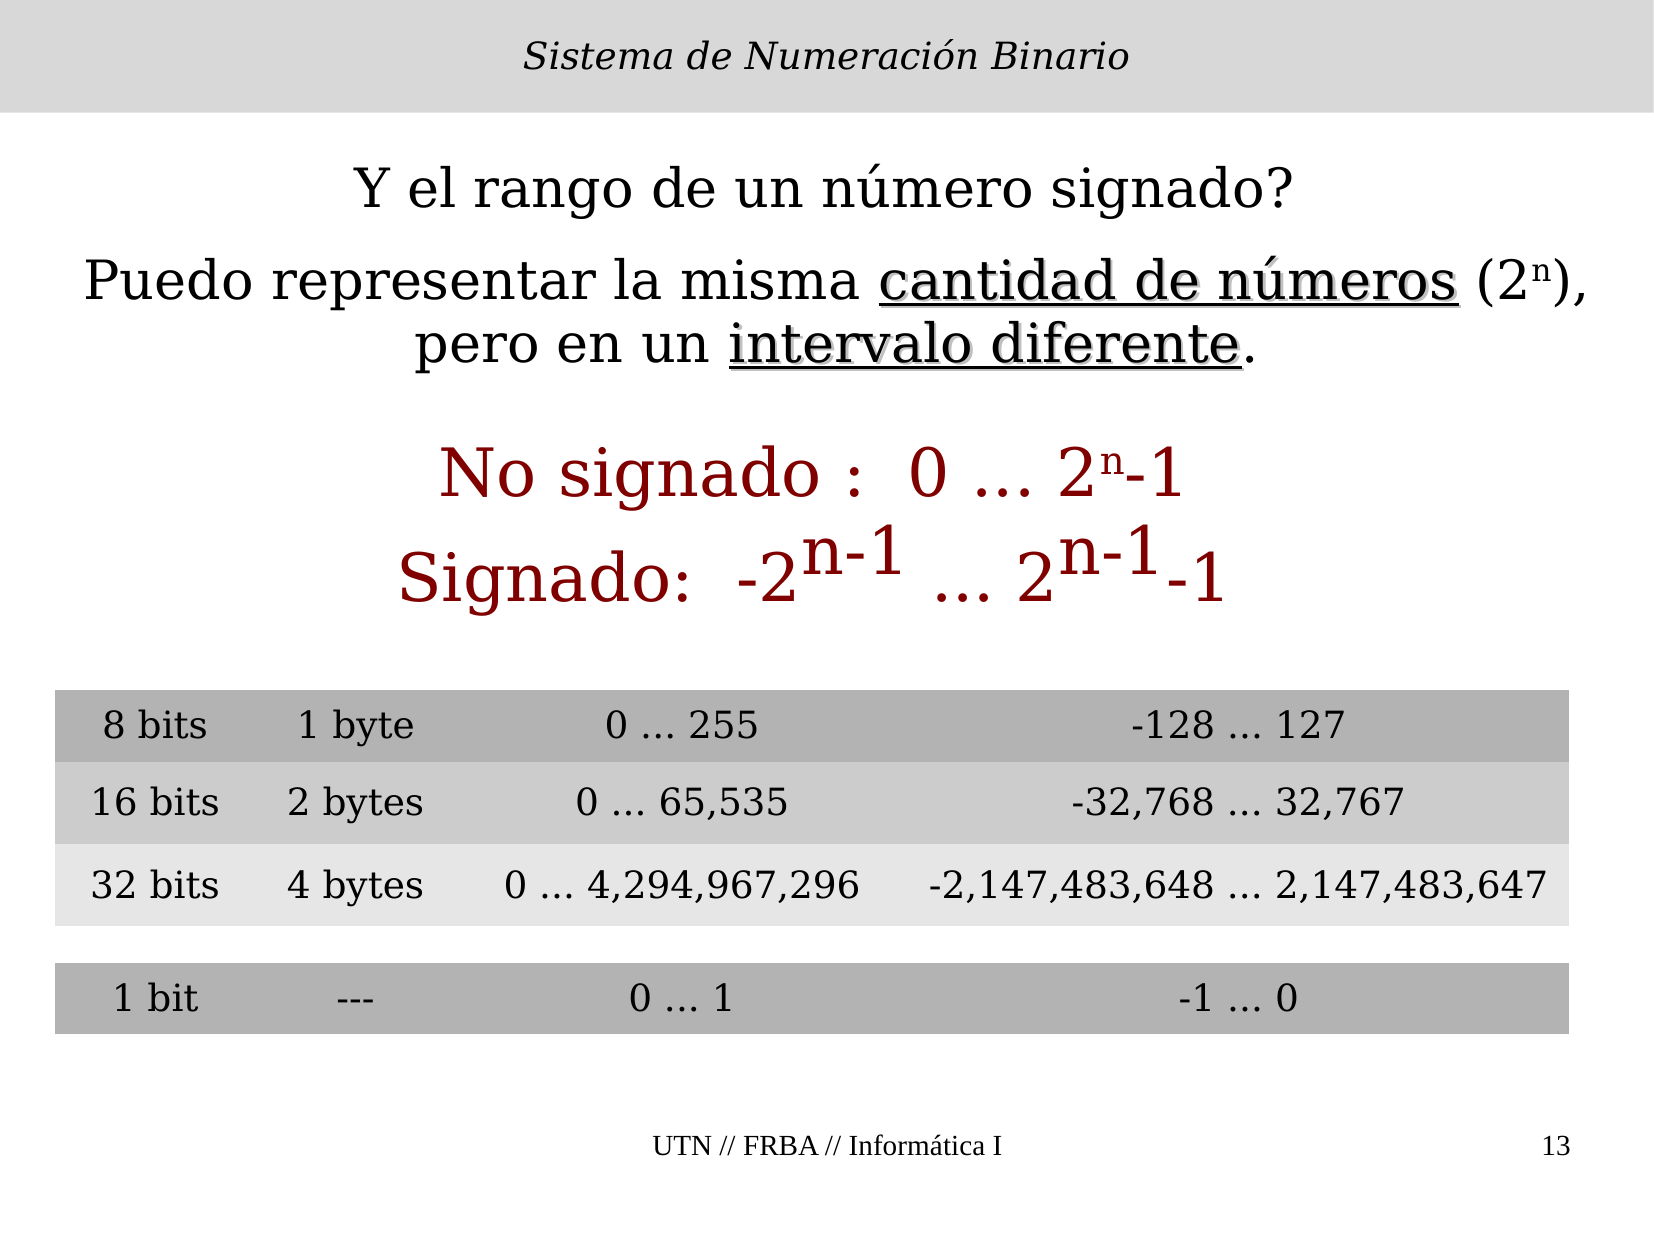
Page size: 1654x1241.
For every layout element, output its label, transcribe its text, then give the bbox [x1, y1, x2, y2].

table_cell 16 bits [55, 762, 256, 844]
table_cell -2,147,483,648 ... 2,147,483,647 [909, 844, 1569, 926]
table_header 1 byte [256, 690, 456, 762]
table_header 1 bit [55, 963, 256, 1034]
table_header 8 bits [55, 690, 256, 762]
table_cell 0 ... 4,294,967,296 [456, 844, 909, 926]
table_cell 4 bytes [256, 844, 456, 926]
table_header -128 ... 127 [909, 690, 1569, 762]
table_header 0 ... 255 [456, 690, 909, 762]
table_header --- [256, 963, 456, 1034]
table_cell 2 bytes [256, 762, 456, 844]
text_box No signado : 0 ... 2n-1 Signado: -2n-1 ... 2n-1-1 [174, 427, 1454, 627]
table_header 0 ... 1 [456, 963, 909, 1034]
text_box Puedo representar la misma cantidad de números (2n), pero en un intervalo diferente. [49, 241, 1625, 385]
table_header -1 ... 0 [909, 963, 1569, 1034]
text_box Sistema de Numeración Binario [0, 0, 1654, 113]
text_box Y el rango de un número signado? [37, 150, 1613, 228]
table_cell 0 ... 65,535 [456, 762, 909, 844]
table_cell -32,768 ... 32,767 [909, 762, 1569, 844]
table_cell 32 bits [55, 844, 256, 926]
